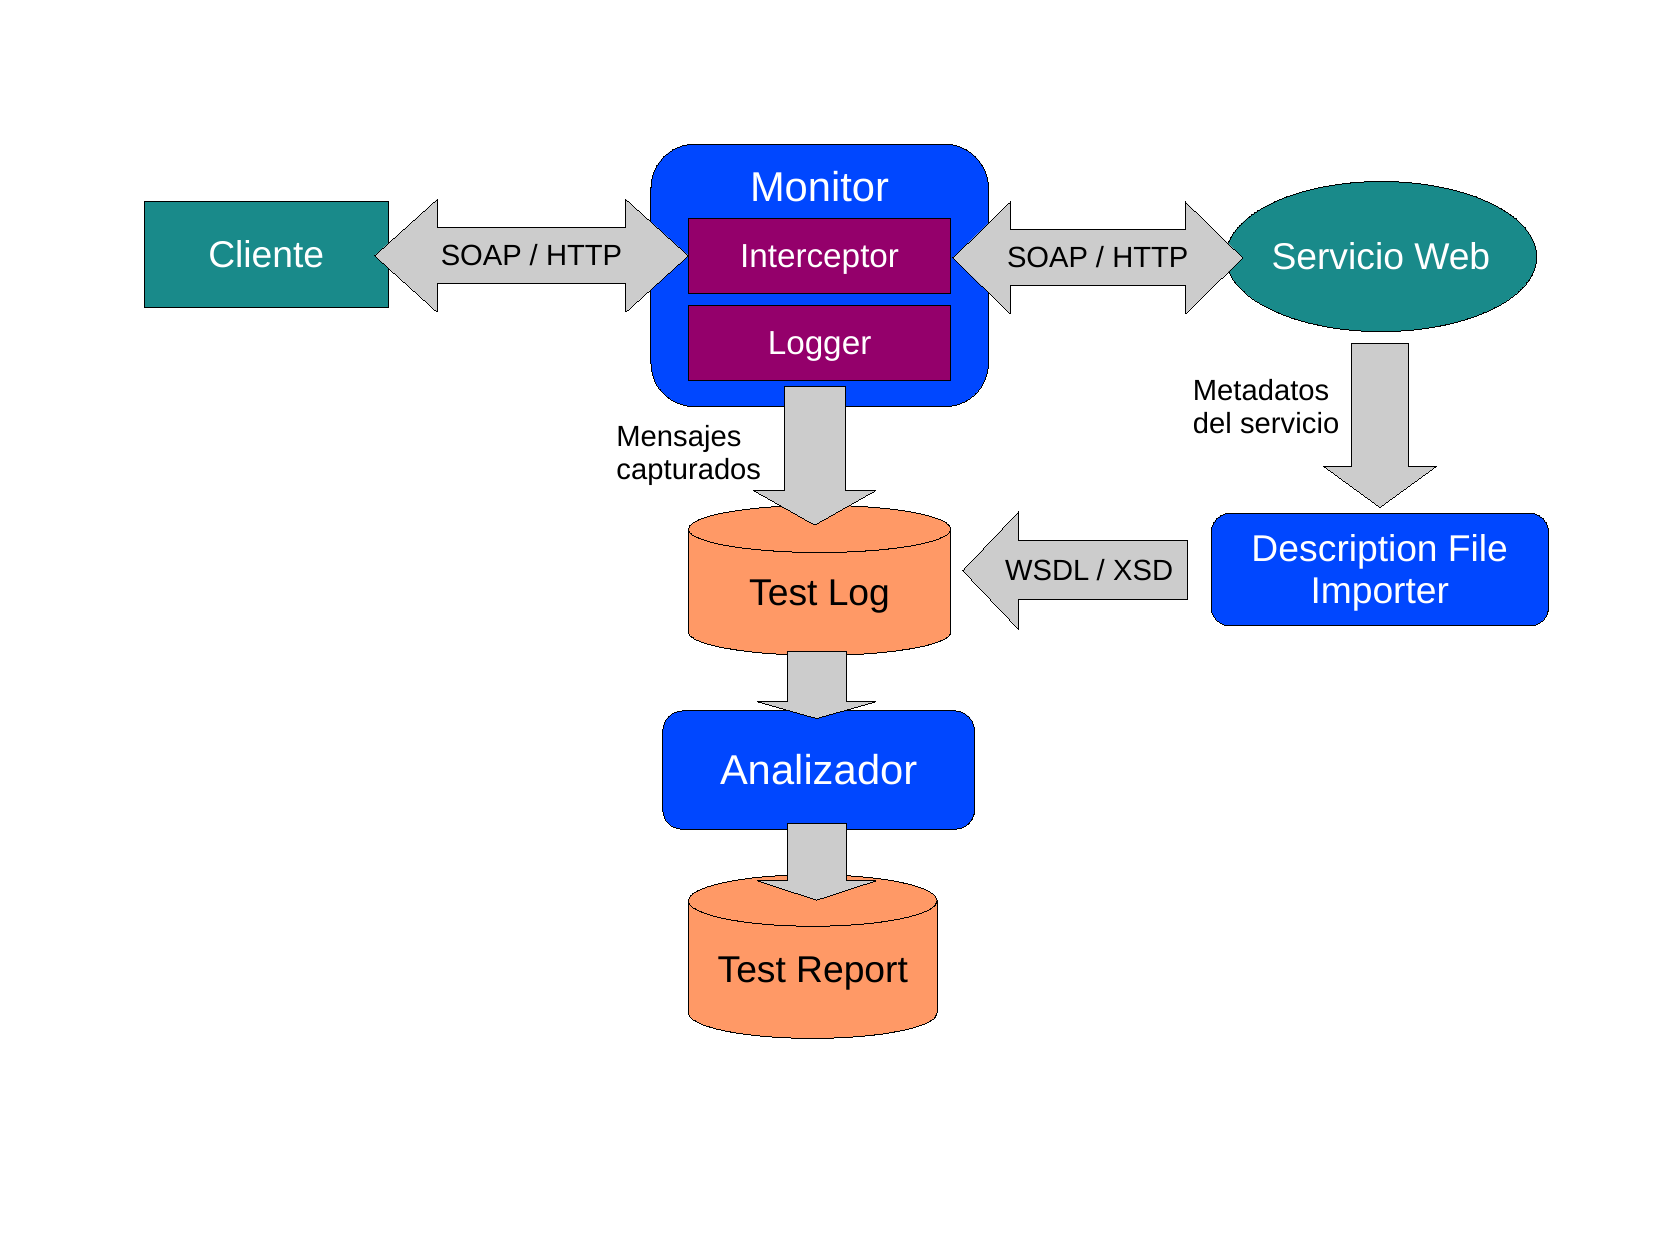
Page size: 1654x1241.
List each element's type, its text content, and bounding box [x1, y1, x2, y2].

text_box Test Report [688, 875, 938, 1039]
text_box Interceptor [688, 218, 951, 294]
text_box Metadatos del servicio [1178, 366, 1386, 456]
text_box [757, 823, 876, 901]
text_box Cliente [144, 201, 389, 308]
text_box Description File Importer [1211, 513, 1549, 626]
text_box Analizador [662, 710, 975, 830]
text_box [757, 651, 876, 719]
text_box SOAP / HTTP [952, 201, 1243, 314]
text_box Test Log [688, 505, 951, 655]
text_box SOAP / HTTP [374, 199, 689, 312]
text_box Servicio Web [1228, 181, 1537, 332]
text_box Mensajes capturados [601, 412, 784, 494]
text_box [1323, 343, 1437, 508]
text_box [759, 386, 876, 525]
text_box Monitor [650, 144, 989, 407]
text_box WSDL / XSD [962, 511, 1188, 630]
text_box Logger [688, 305, 951, 381]
